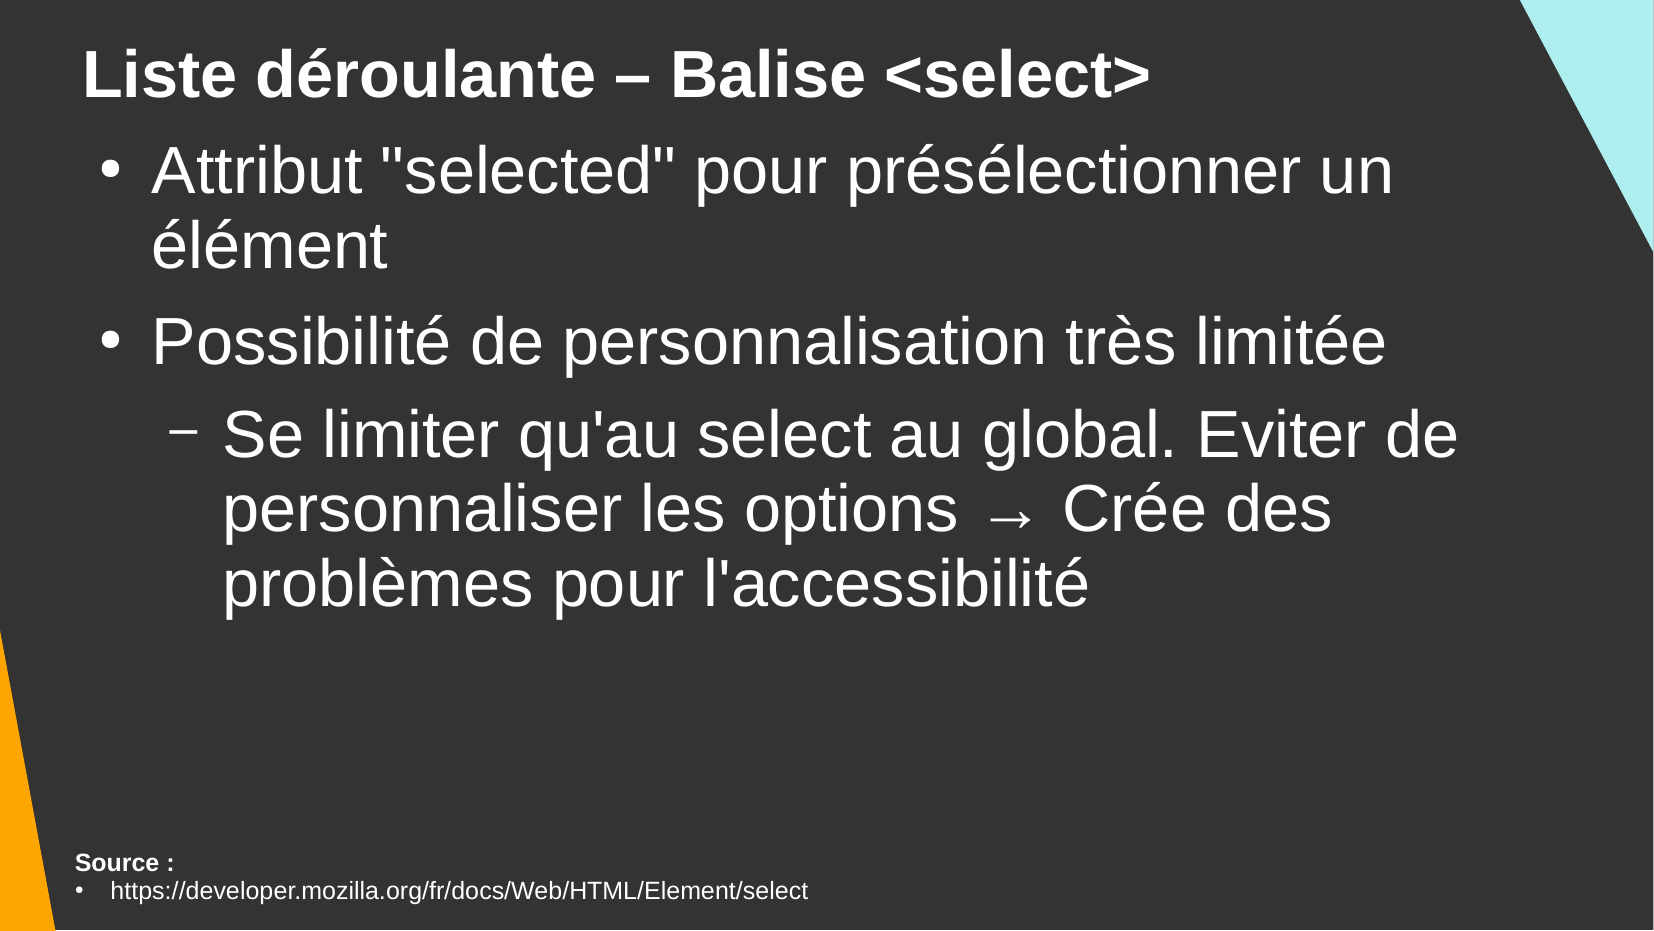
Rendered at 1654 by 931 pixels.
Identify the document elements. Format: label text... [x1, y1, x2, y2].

list Attribut "selected" pour présélectionner un élément Possibilité de personnalisation très limitée Se limiter qu'au select au global. Eviter de personnaliser les options → Crée des problèmes pour l'accessibilité [80, 132, 1605, 795]
text_box Source : https://developer.mozilla.org/fr/docs/Web/HTML/Element/select [60, 841, 1546, 913]
text_box [0, 630, 56, 931]
text_box [1519, 0, 1654, 254]
title Liste déroulante – Balise <select> [82, 37, 1571, 114]
